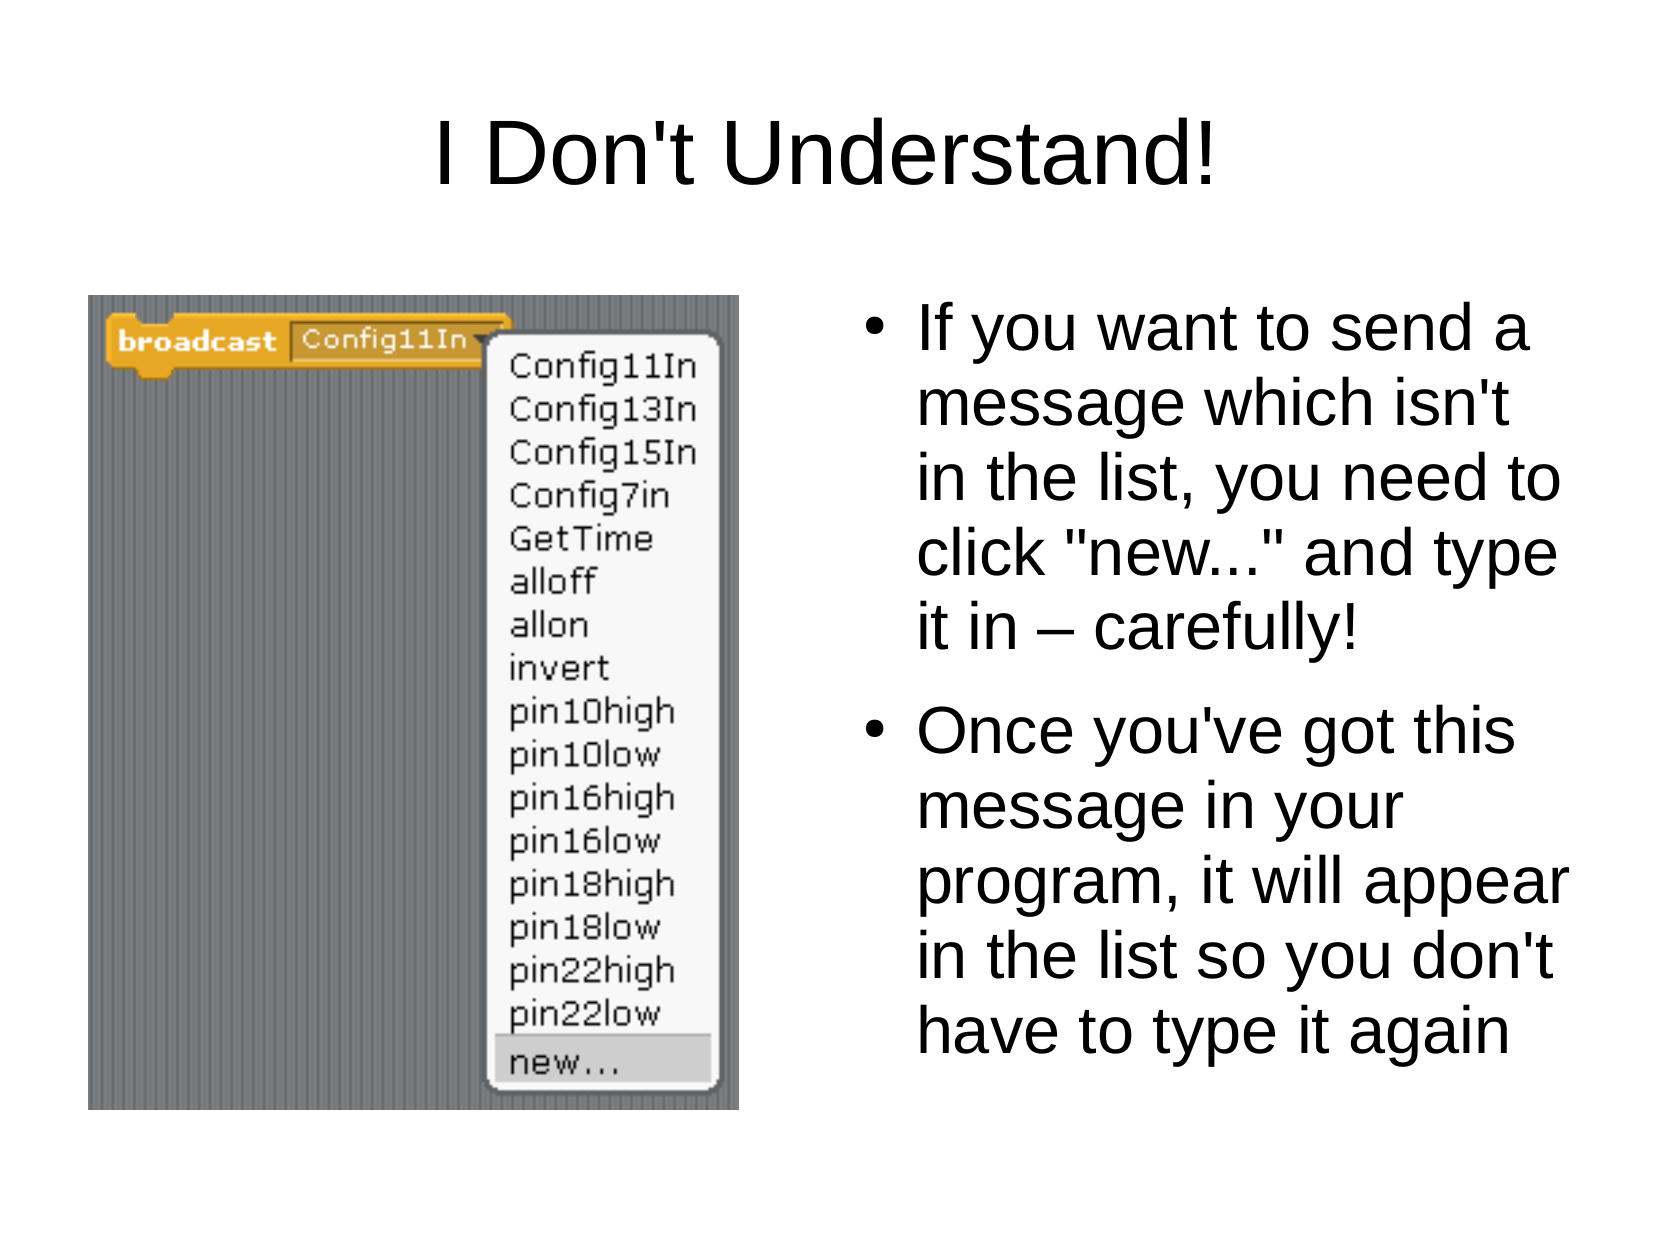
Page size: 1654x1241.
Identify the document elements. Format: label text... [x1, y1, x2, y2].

picture [88, 295, 739, 1110]
list If you want to send a message which isn't in the list, you need to click "new..." and type it in – carefully! Once you've got this message in your program, it will appear in the list so you don't have to type it again [845, 290, 1572, 1143]
title I Don't Understand! [82, 49, 1571, 257]
